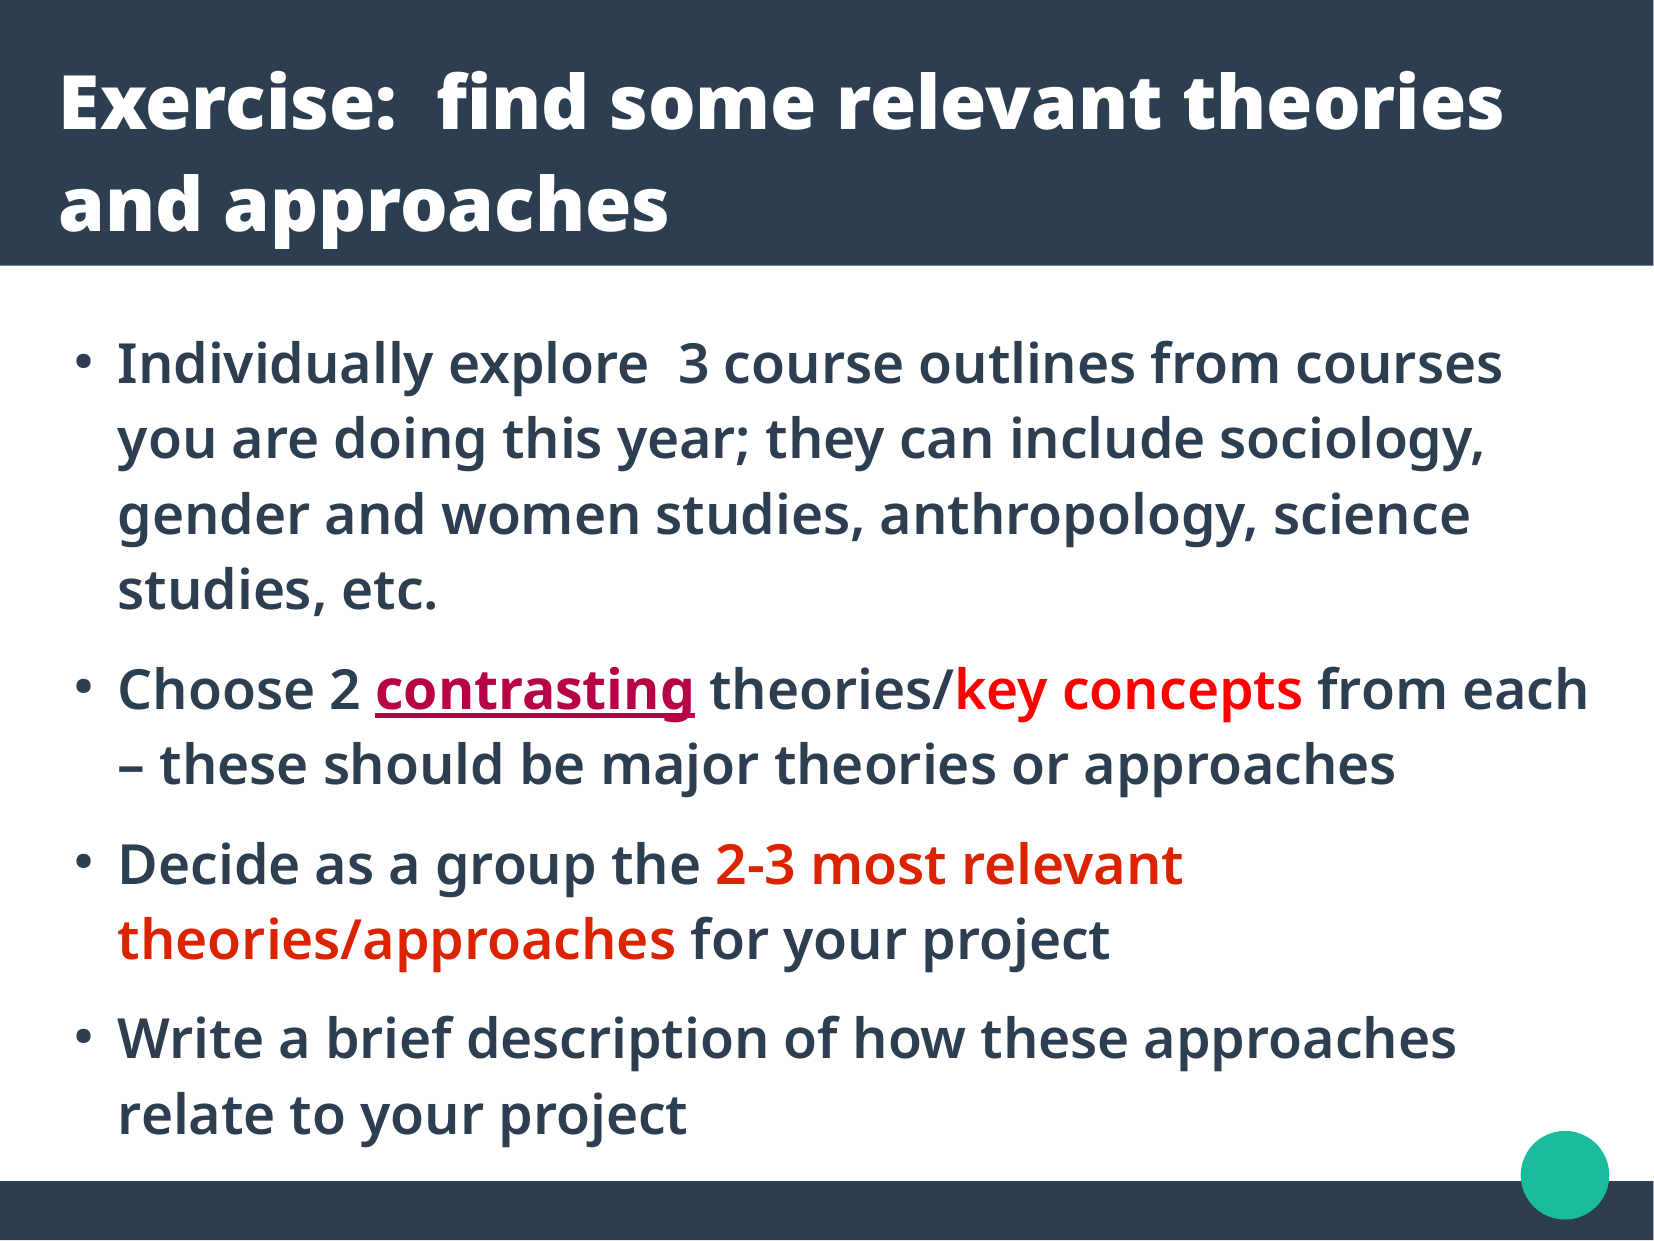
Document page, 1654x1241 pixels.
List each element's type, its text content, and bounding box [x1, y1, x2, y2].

list Individually explore 3 course outlines from courses you are doing this year; they can include sociology, gender and women studies, anthropology, science studies, etc. Choose 2 contrasting theories/key concepts from each – these should be major theories or approaches Decide as a group the 2-3 most relevant theories/approaches for your project Write a brief description of how these approaches relate to your project [59, 324, 1595, 1152]
title Exercise: find some relevant theories and approaches [59, 49, 1595, 207]
